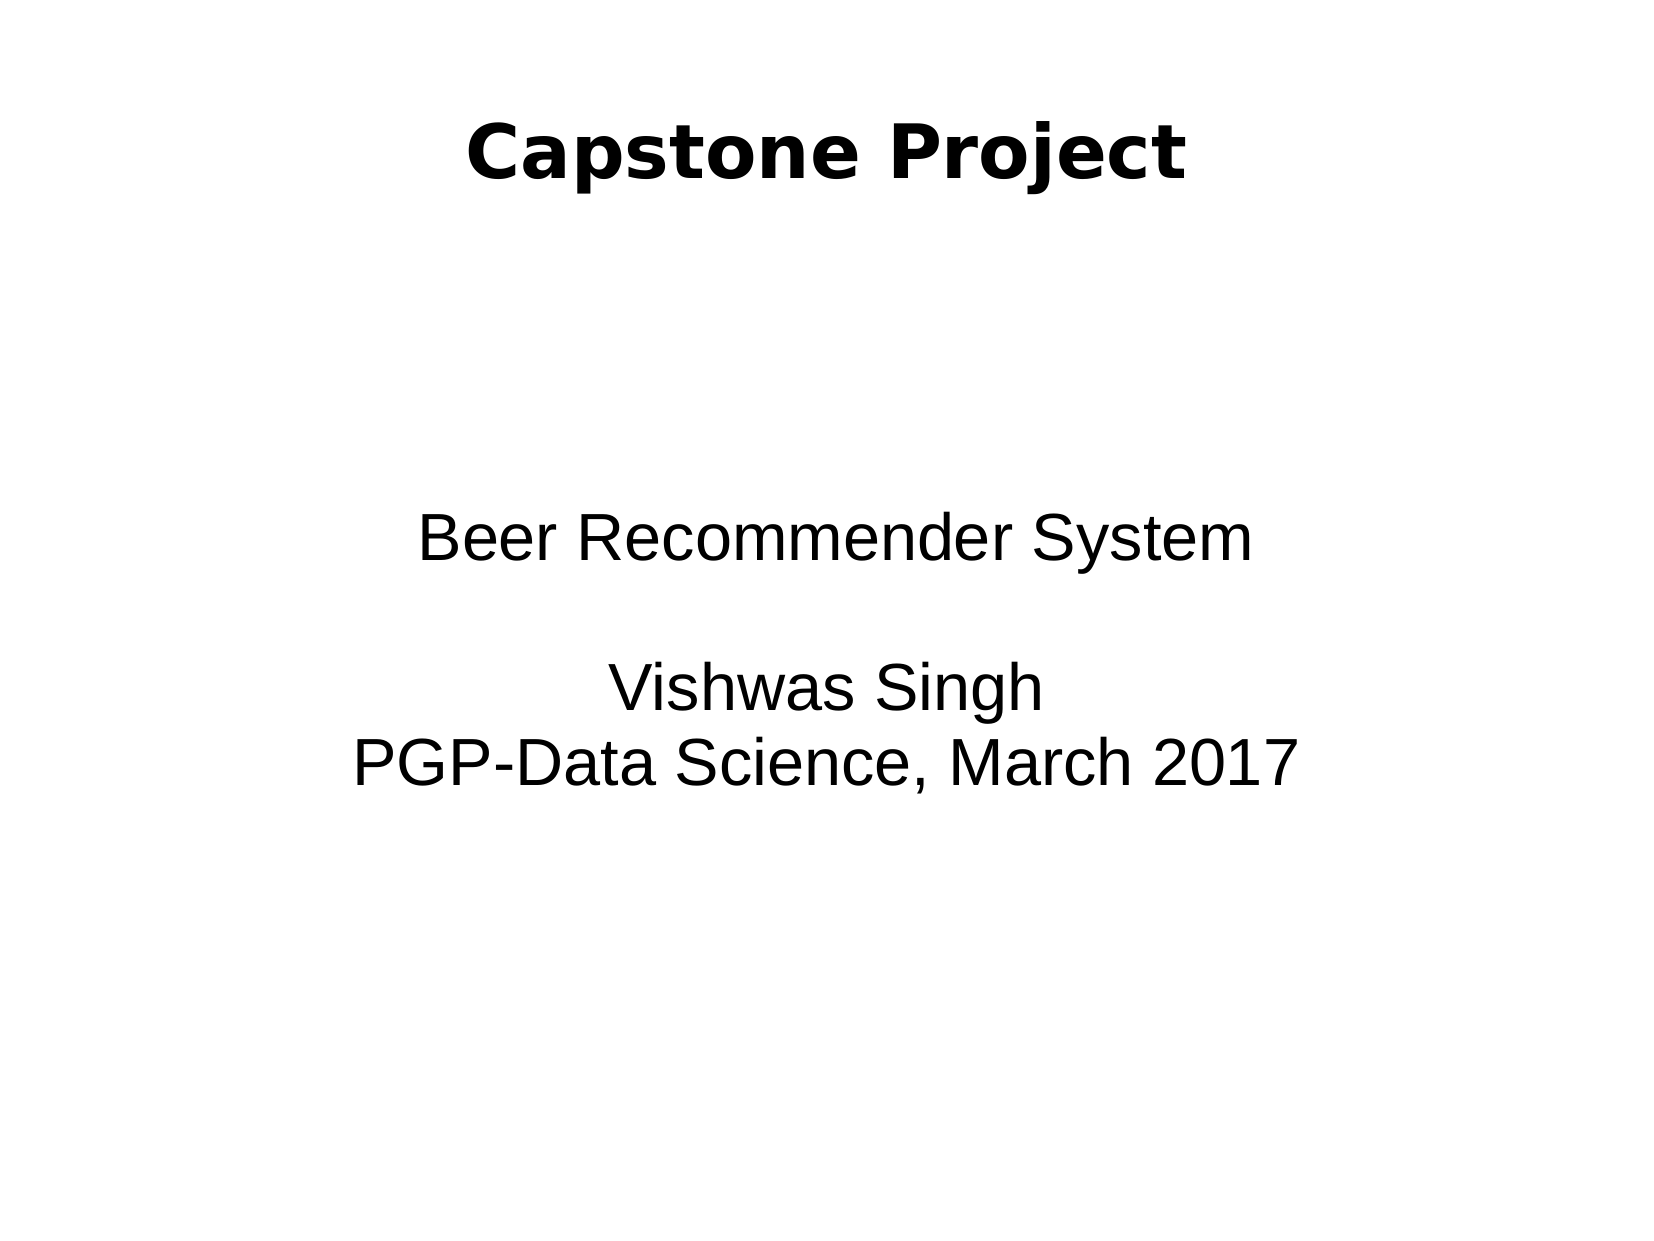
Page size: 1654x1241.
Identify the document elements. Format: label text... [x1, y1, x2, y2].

subtitle Beer Recommender System Vishwas Singh PGP-Data Science, March 2017 [82, 290, 1571, 1010]
title Capstone Project [82, 49, 1571, 257]
